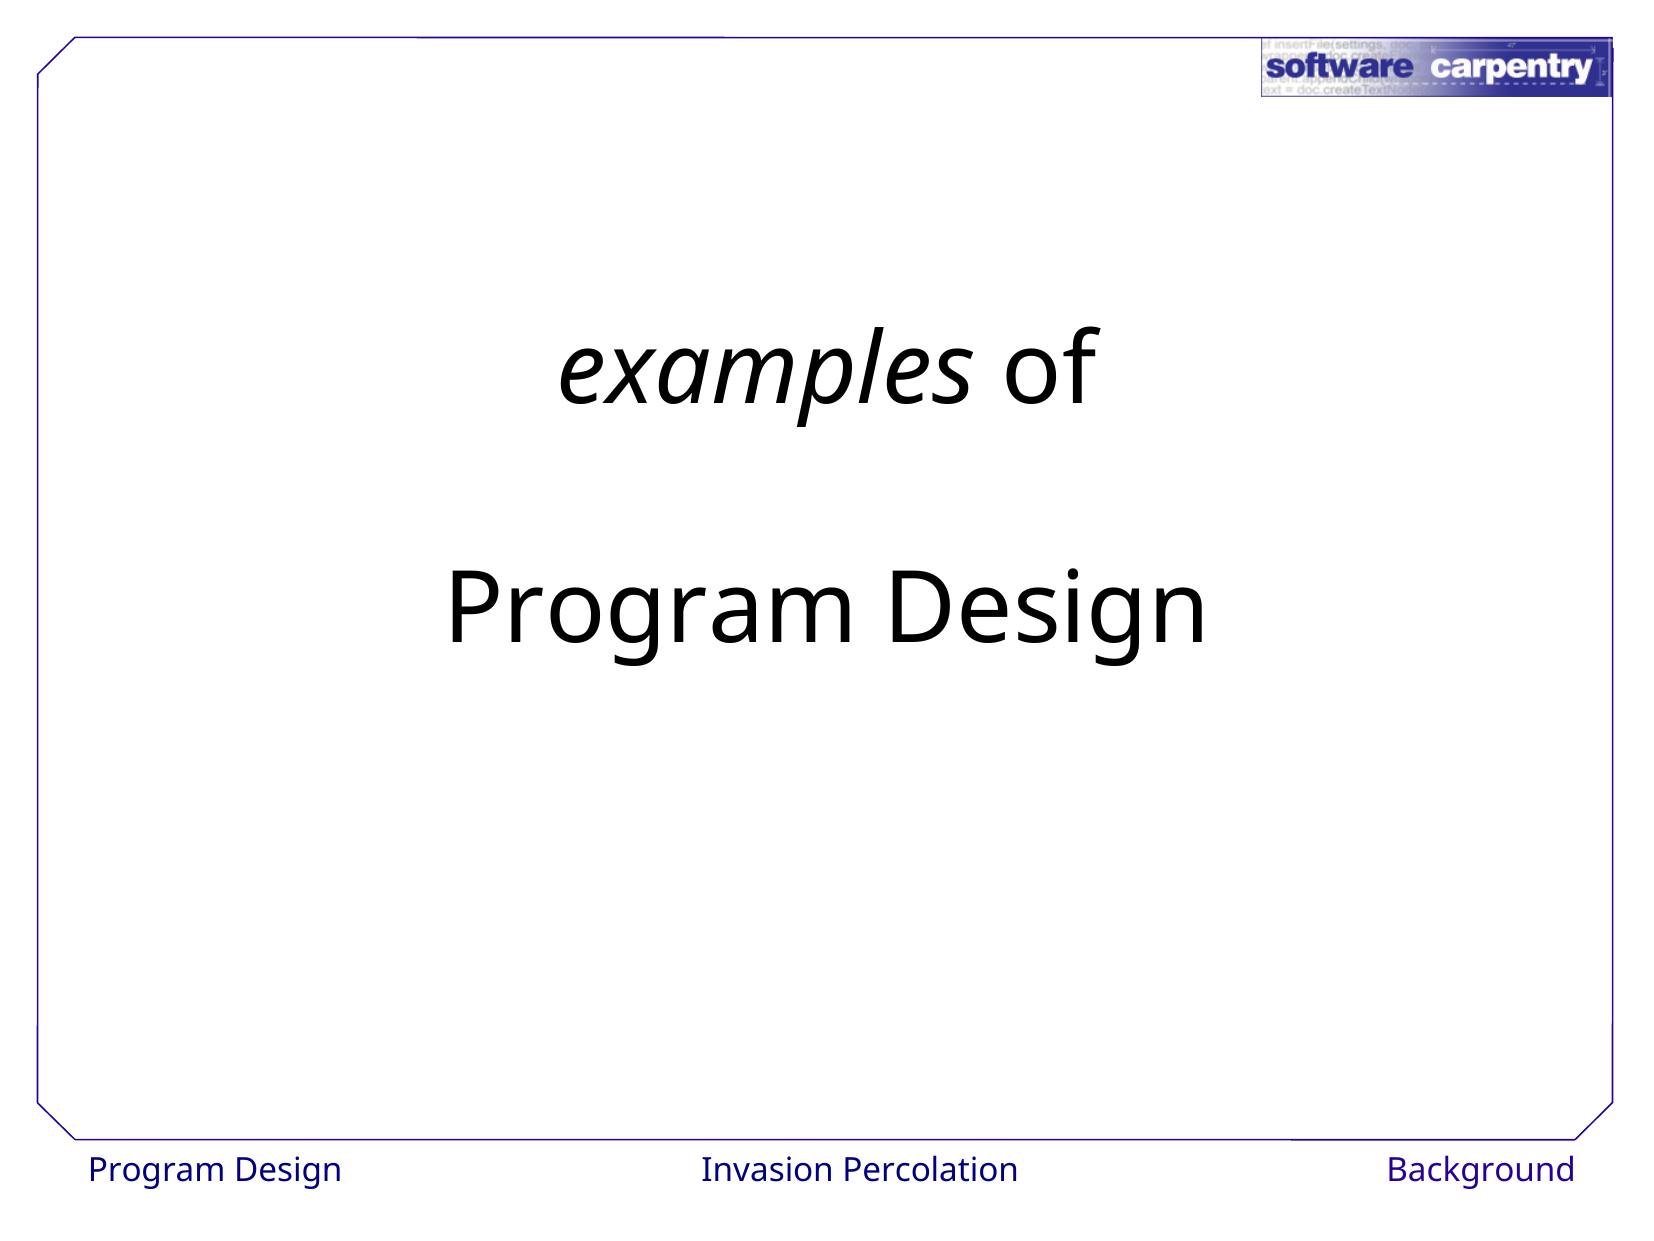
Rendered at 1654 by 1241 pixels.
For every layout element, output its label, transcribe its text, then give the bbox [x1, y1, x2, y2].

picture [1261, 39, 1613, 97]
text_box examples of Program Design [335, 175, 1319, 847]
